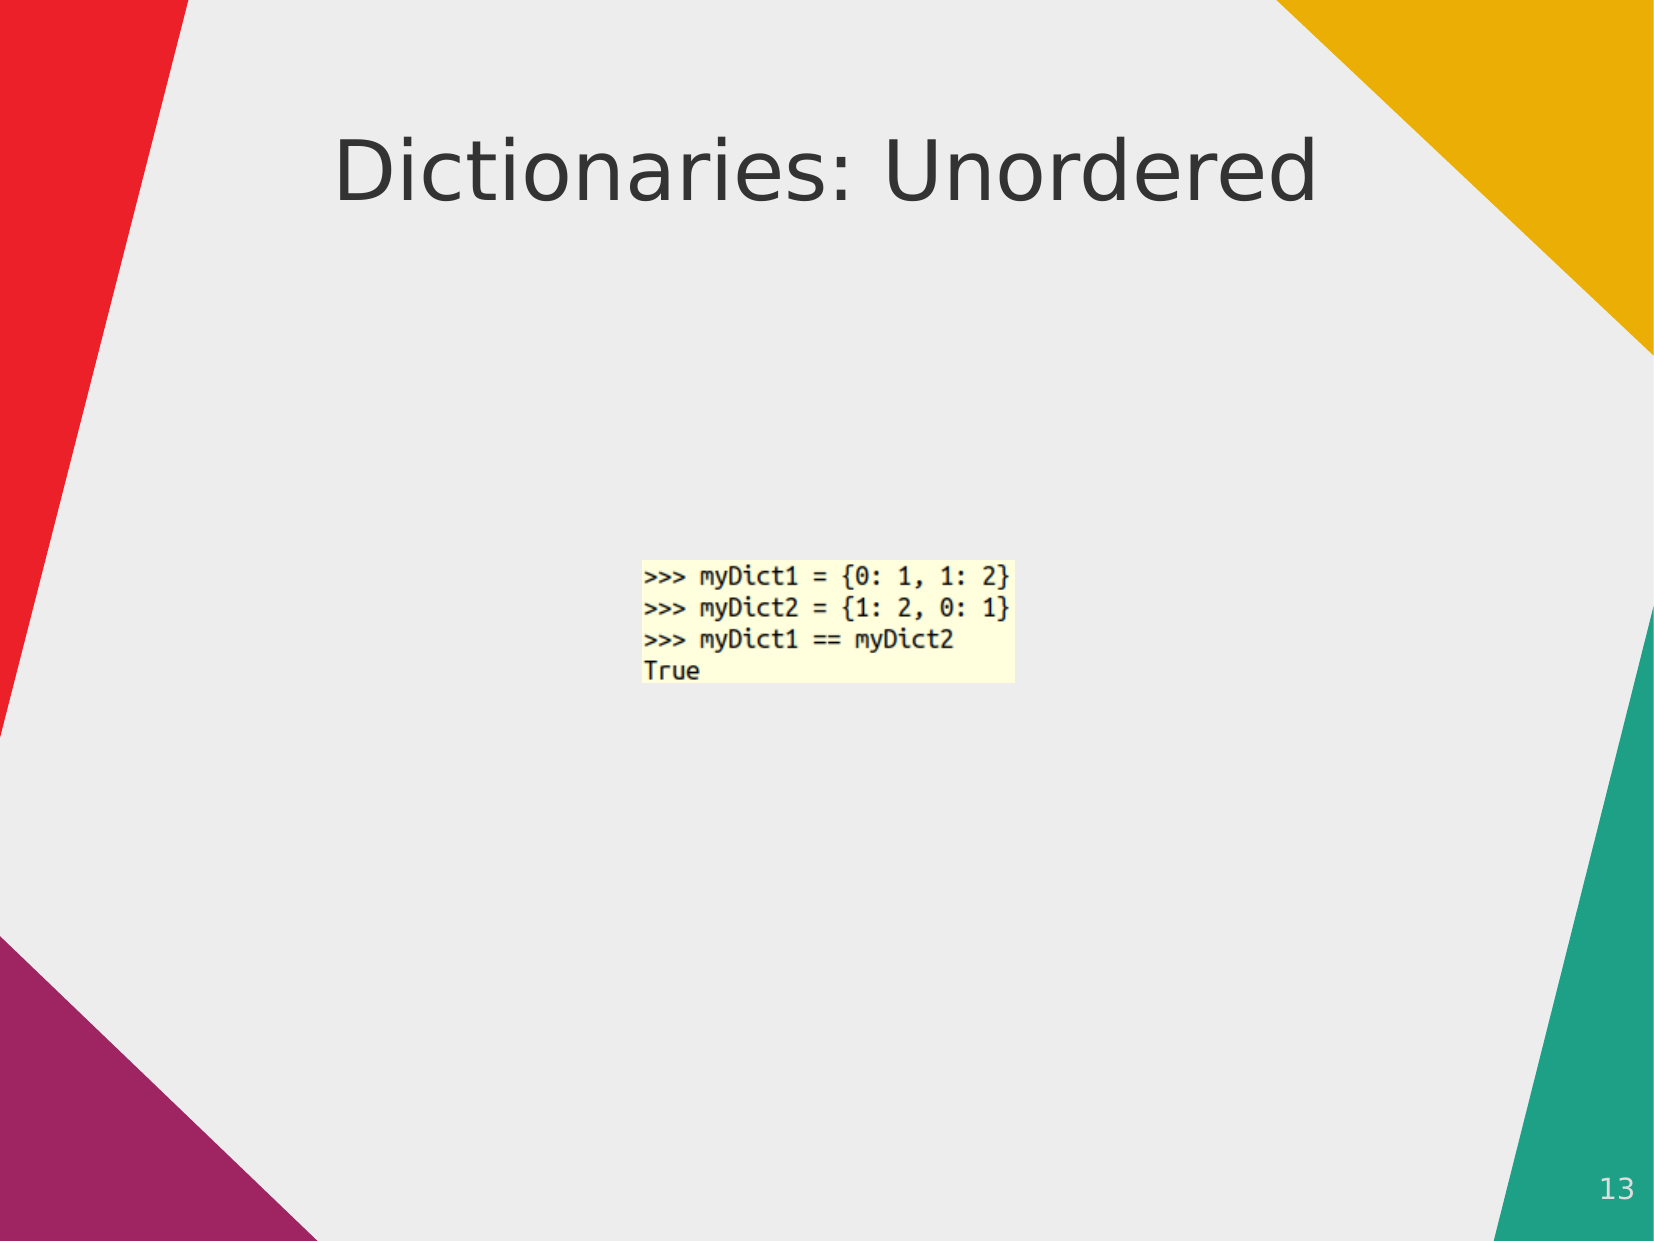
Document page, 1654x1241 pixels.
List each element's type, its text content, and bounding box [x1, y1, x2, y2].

picture [642, 560, 1015, 683]
title Dictionaries: Unordered [114, 73, 1539, 271]
